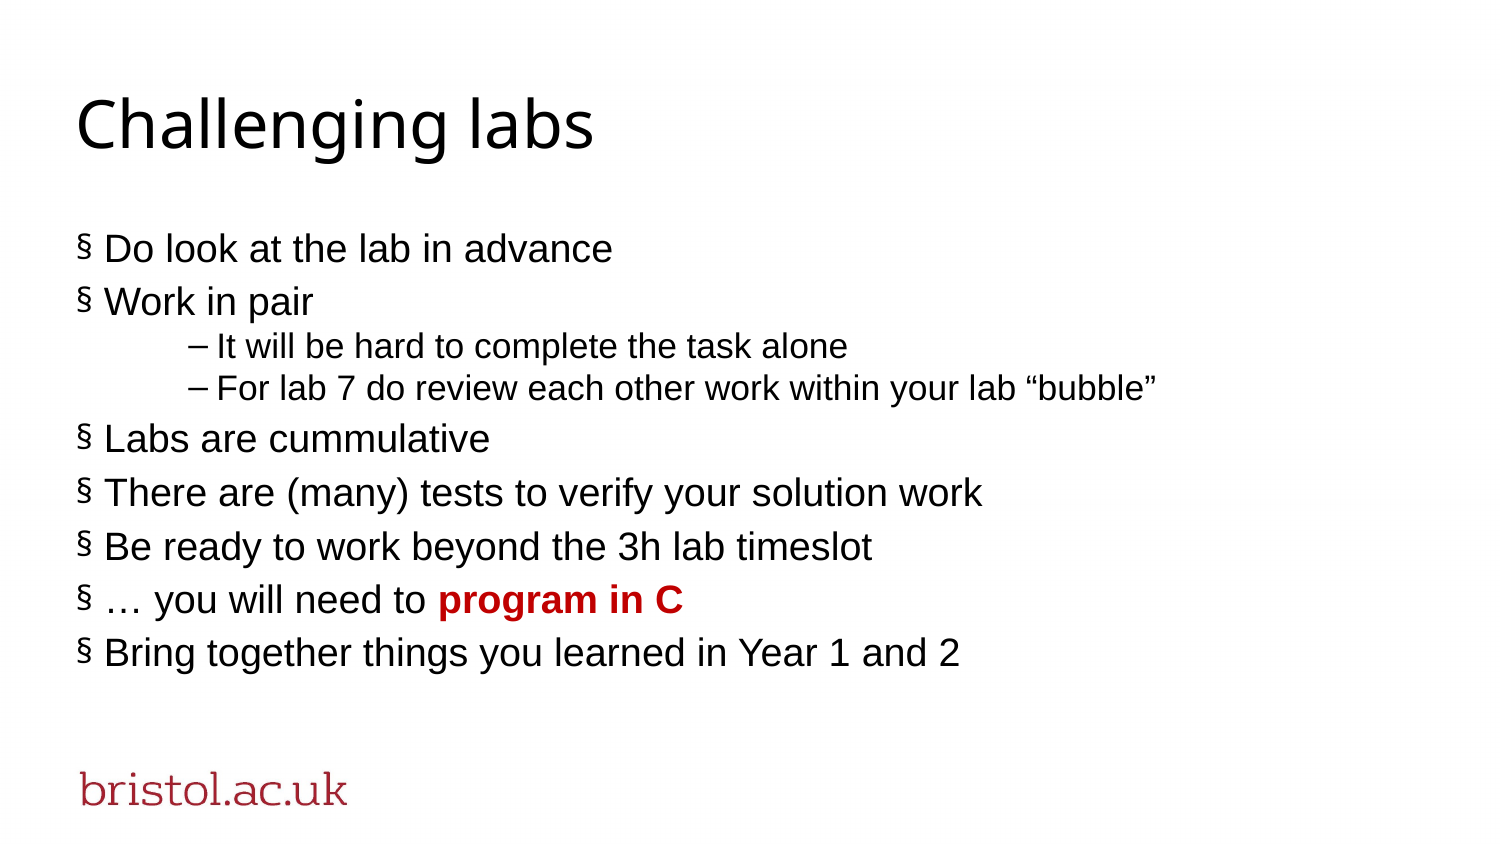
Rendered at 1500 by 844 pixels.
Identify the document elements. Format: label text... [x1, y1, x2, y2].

title Challenging labs [60, 44, 1440, 209]
list Do look at the lab in advance Work in pair It will be hard to complete the task alone For lab 7 do review each other work within your lab “bubble” Labs are cummulative There are (many) tests to verify your solution work Be ready to work beyond the 3h lab timeslot … you will need to program in C Bring together things you learned in Year 1 and 2 [60, 224, 1440, 699]
